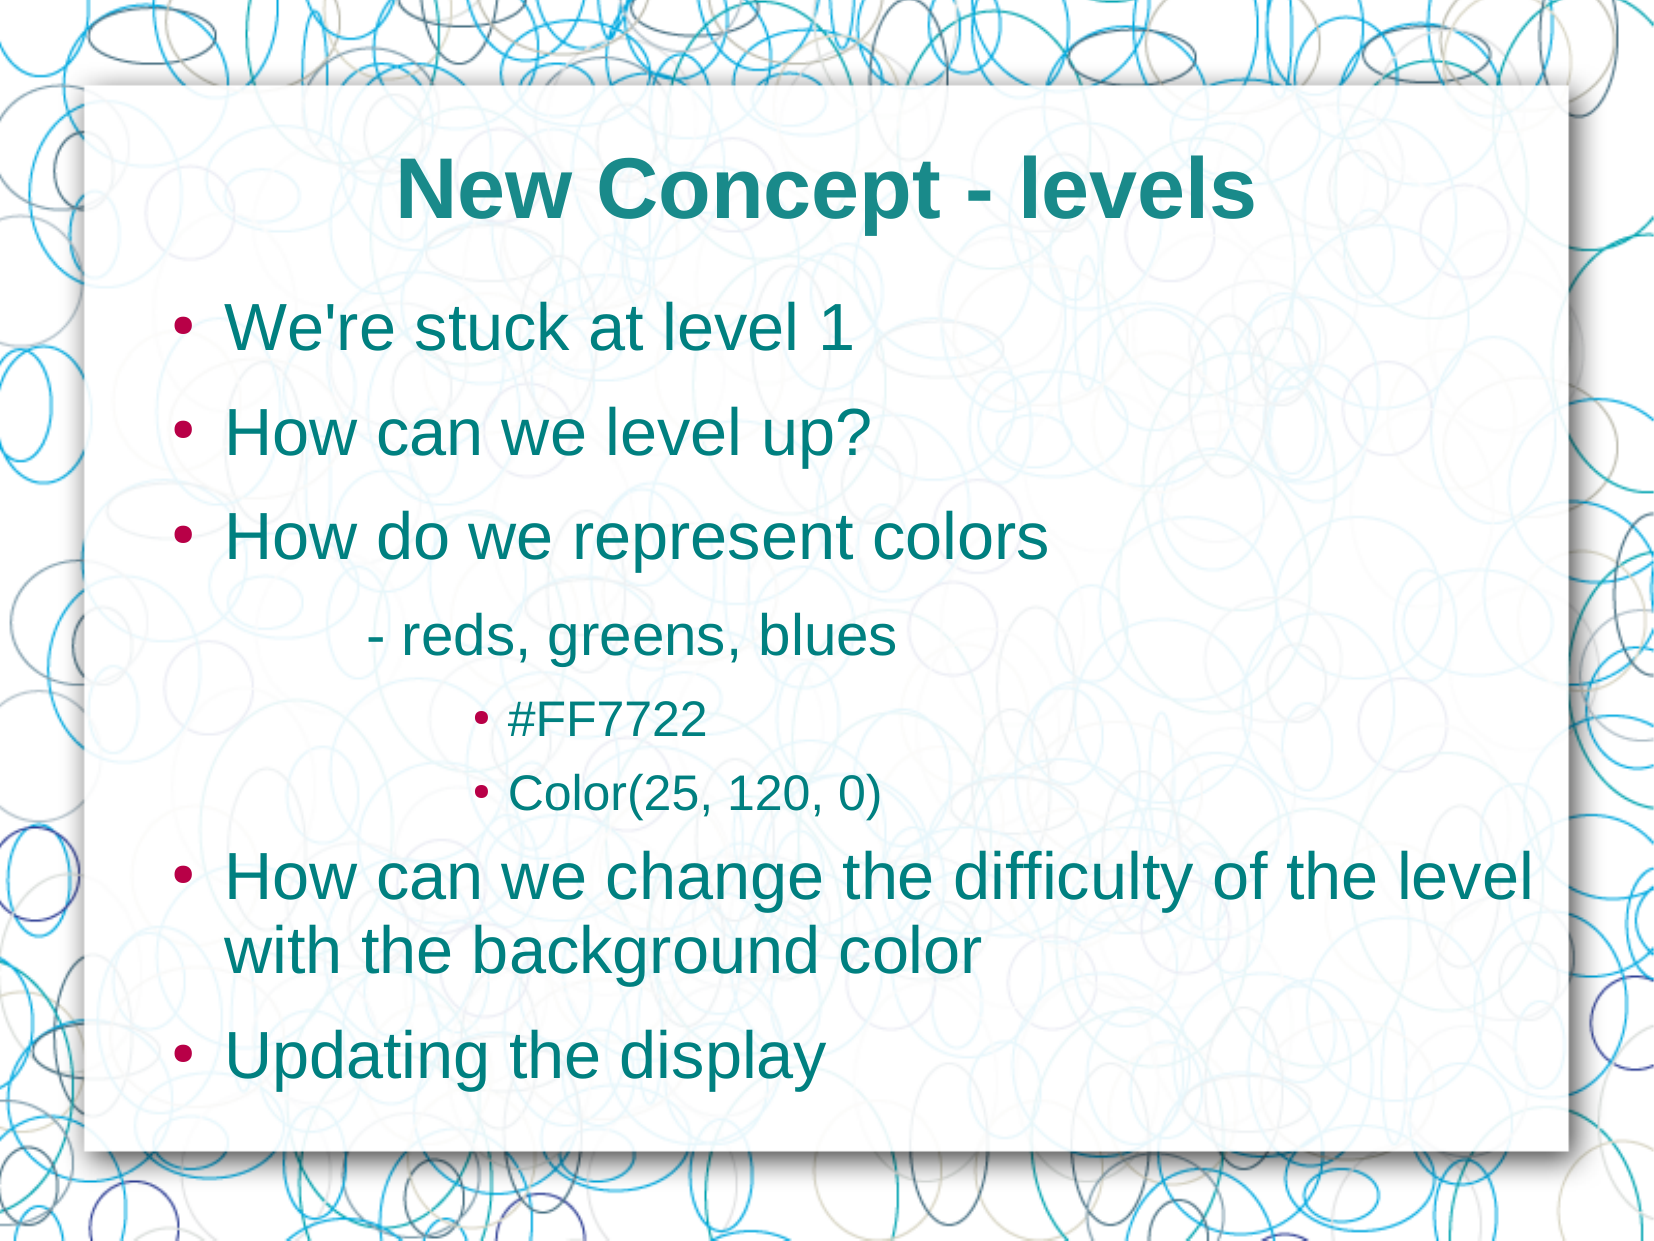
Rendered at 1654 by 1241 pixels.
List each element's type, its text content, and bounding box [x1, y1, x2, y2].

picture [0, 0, 1654, 1241]
title New Concept - levels [82, 84, 1571, 292]
list We're stuck at level 1 How can we level up? How do we represent colors - reds, greens, blues #FF7722 Color(25, 120, 0) How can we change the difficulty of the level with the background color Updating the display [82, 290, 1538, 1197]
